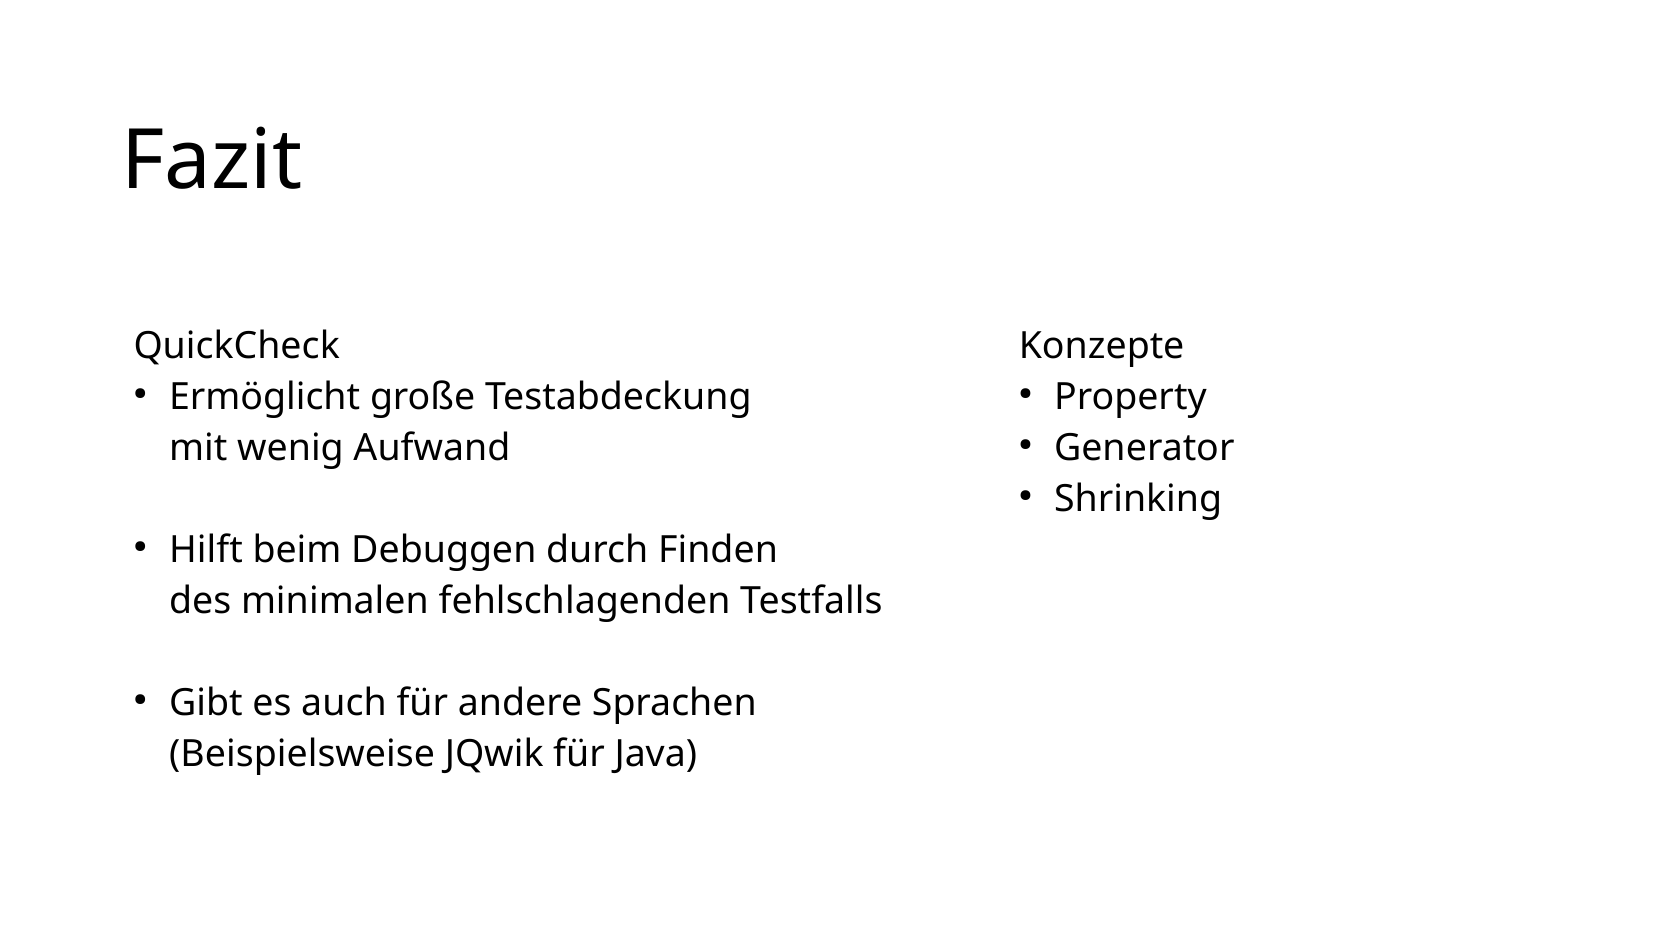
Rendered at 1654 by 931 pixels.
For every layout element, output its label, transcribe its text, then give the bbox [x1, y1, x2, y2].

text_box Konzepte Property Generator Shrinking [1003, 310, 1654, 887]
text_box Fazit [107, 92, 1536, 380]
text_box QuickCheck Ermöglicht große Testabdeckung mit wenig Aufwand Hilft beim Debuggen durch Finden des minimalen fehlschlagenden Testfalls Gibt es auch für andere Sprachen (Beispielsweise JQwik für Java) [118, 310, 1003, 887]
